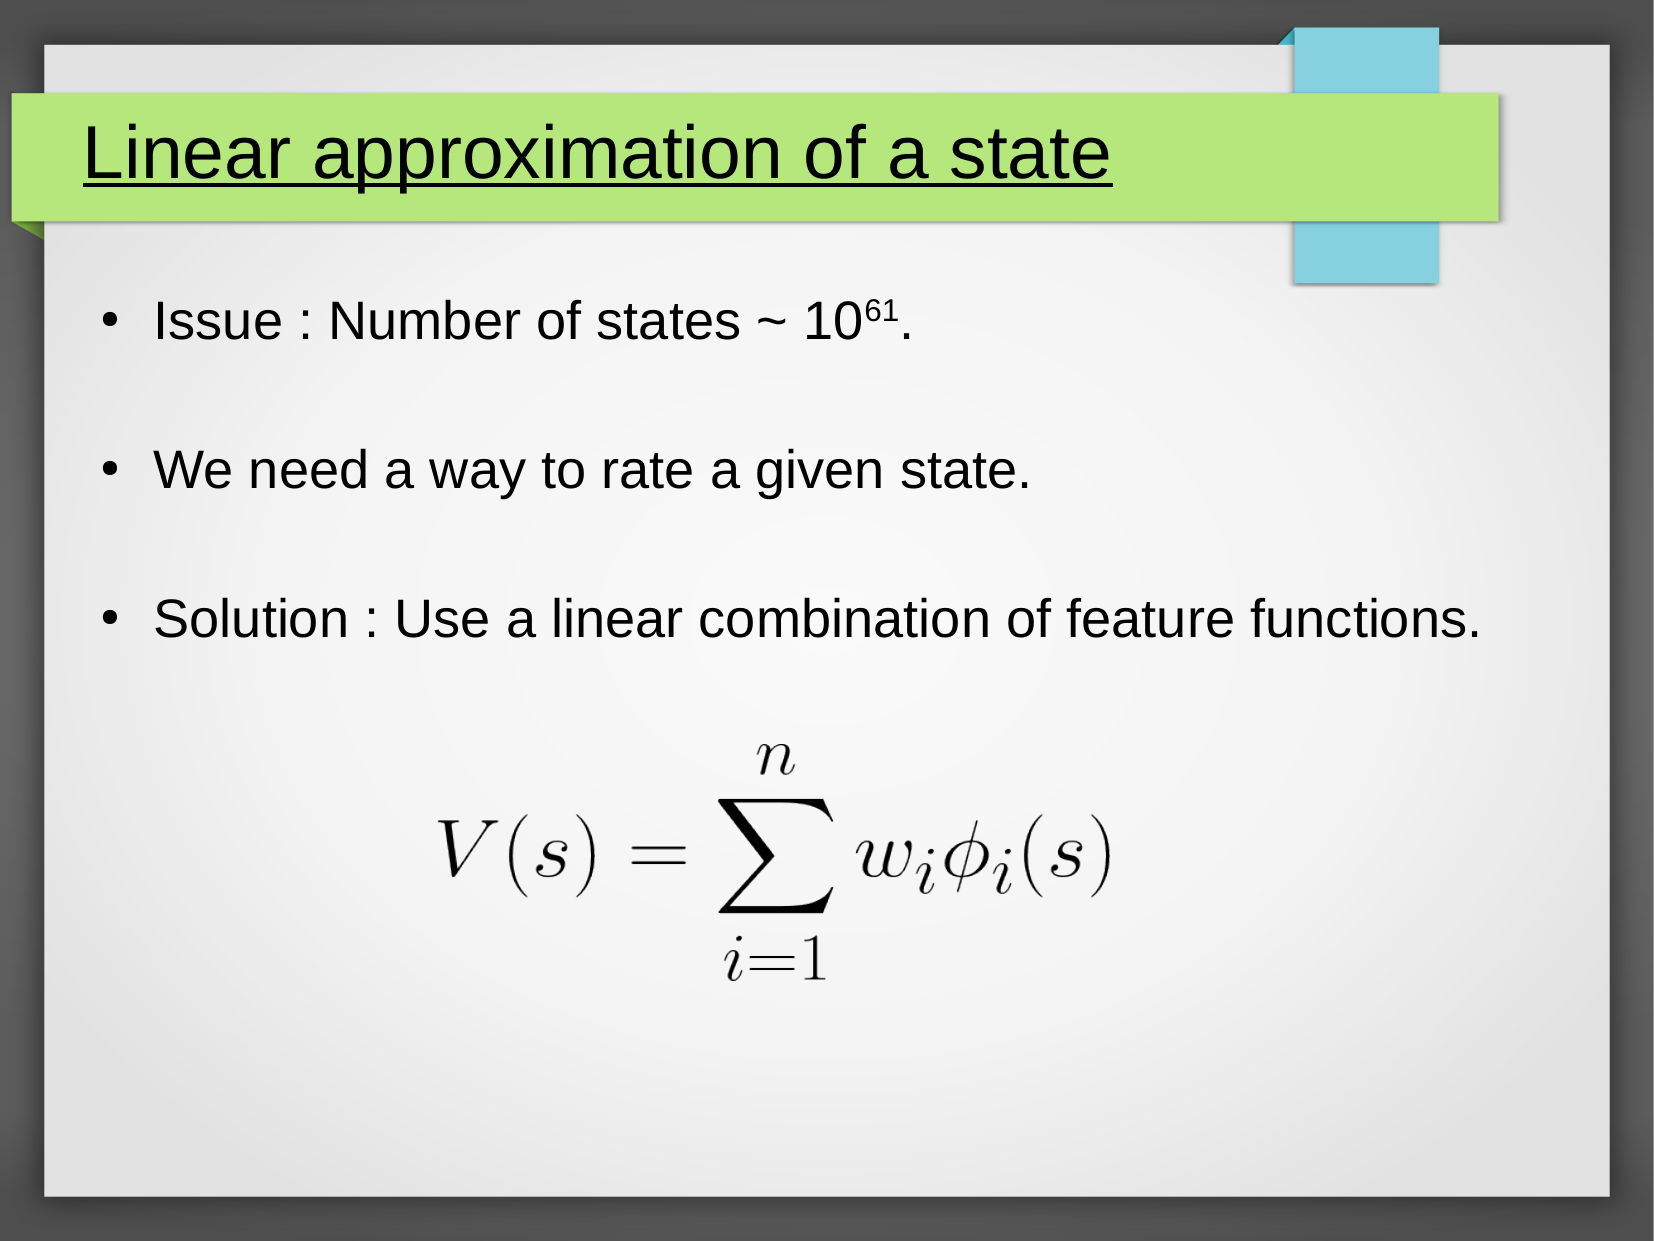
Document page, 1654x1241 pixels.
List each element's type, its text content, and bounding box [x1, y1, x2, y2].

picture [0, 0, 1654, 1241]
title Linear approximation of a state [82, 49, 1571, 257]
list Issue : Number of states ~ 1061. We need a way to rate a given state. Solution : Use a linear combination of feature functions. [82, 290, 1571, 1010]
